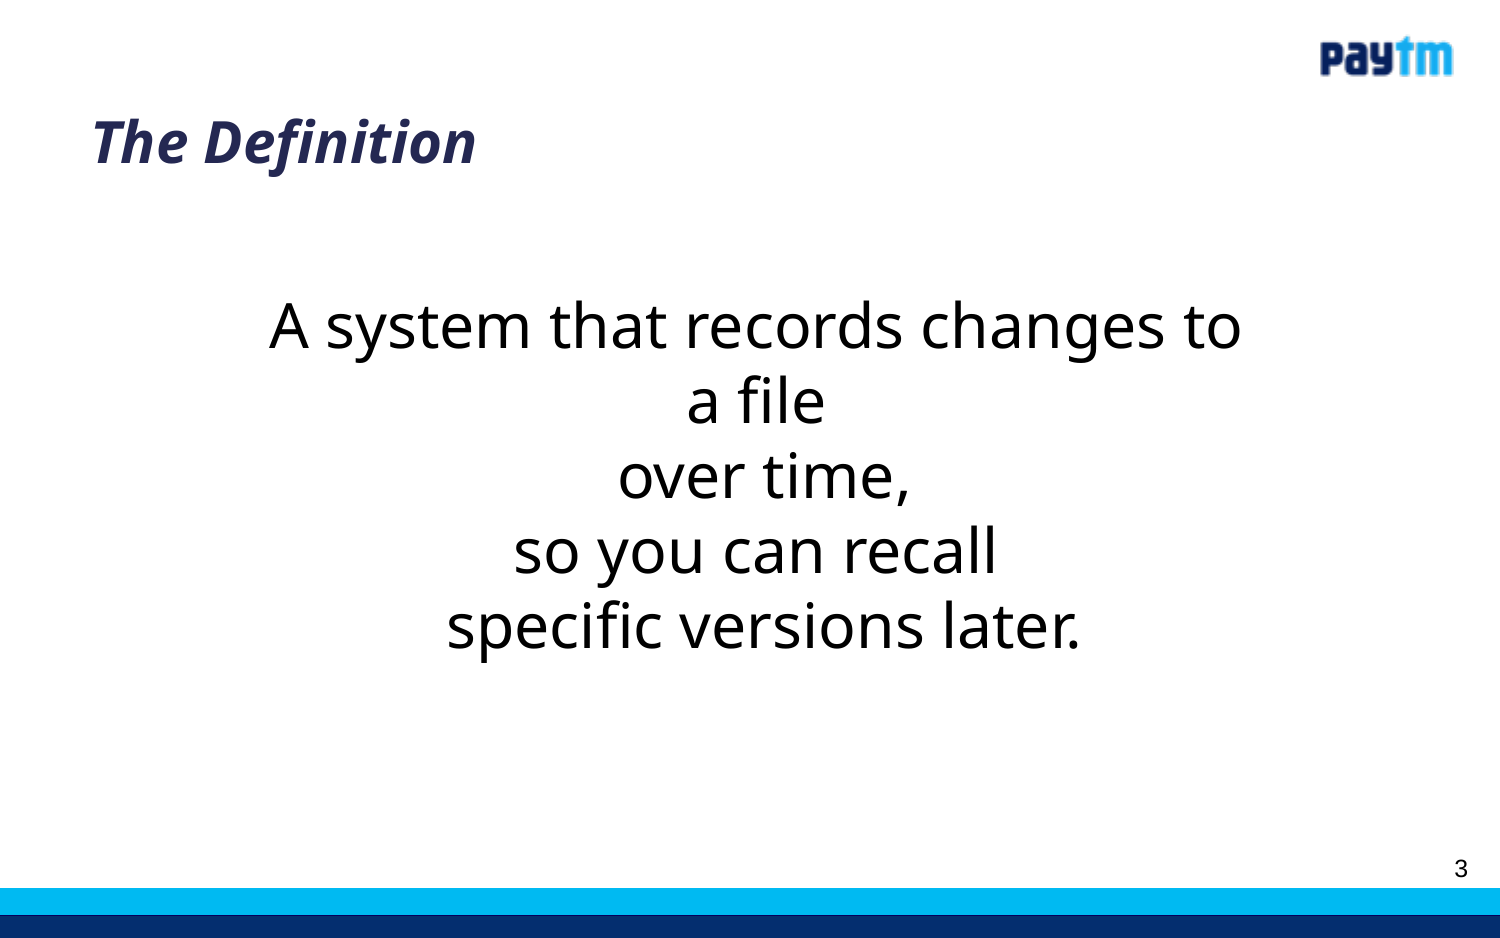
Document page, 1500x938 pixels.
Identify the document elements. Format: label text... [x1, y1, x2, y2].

picture [0, 916, 1500, 938]
slide_number 1 [1383, 845, 1484, 891]
list A system that records changes to a file over time, so you can recall specific versions later. [75, 218, 1425, 886]
picture [1319, 33, 1456, 79]
title The Definition [75, 72, 1425, 209]
